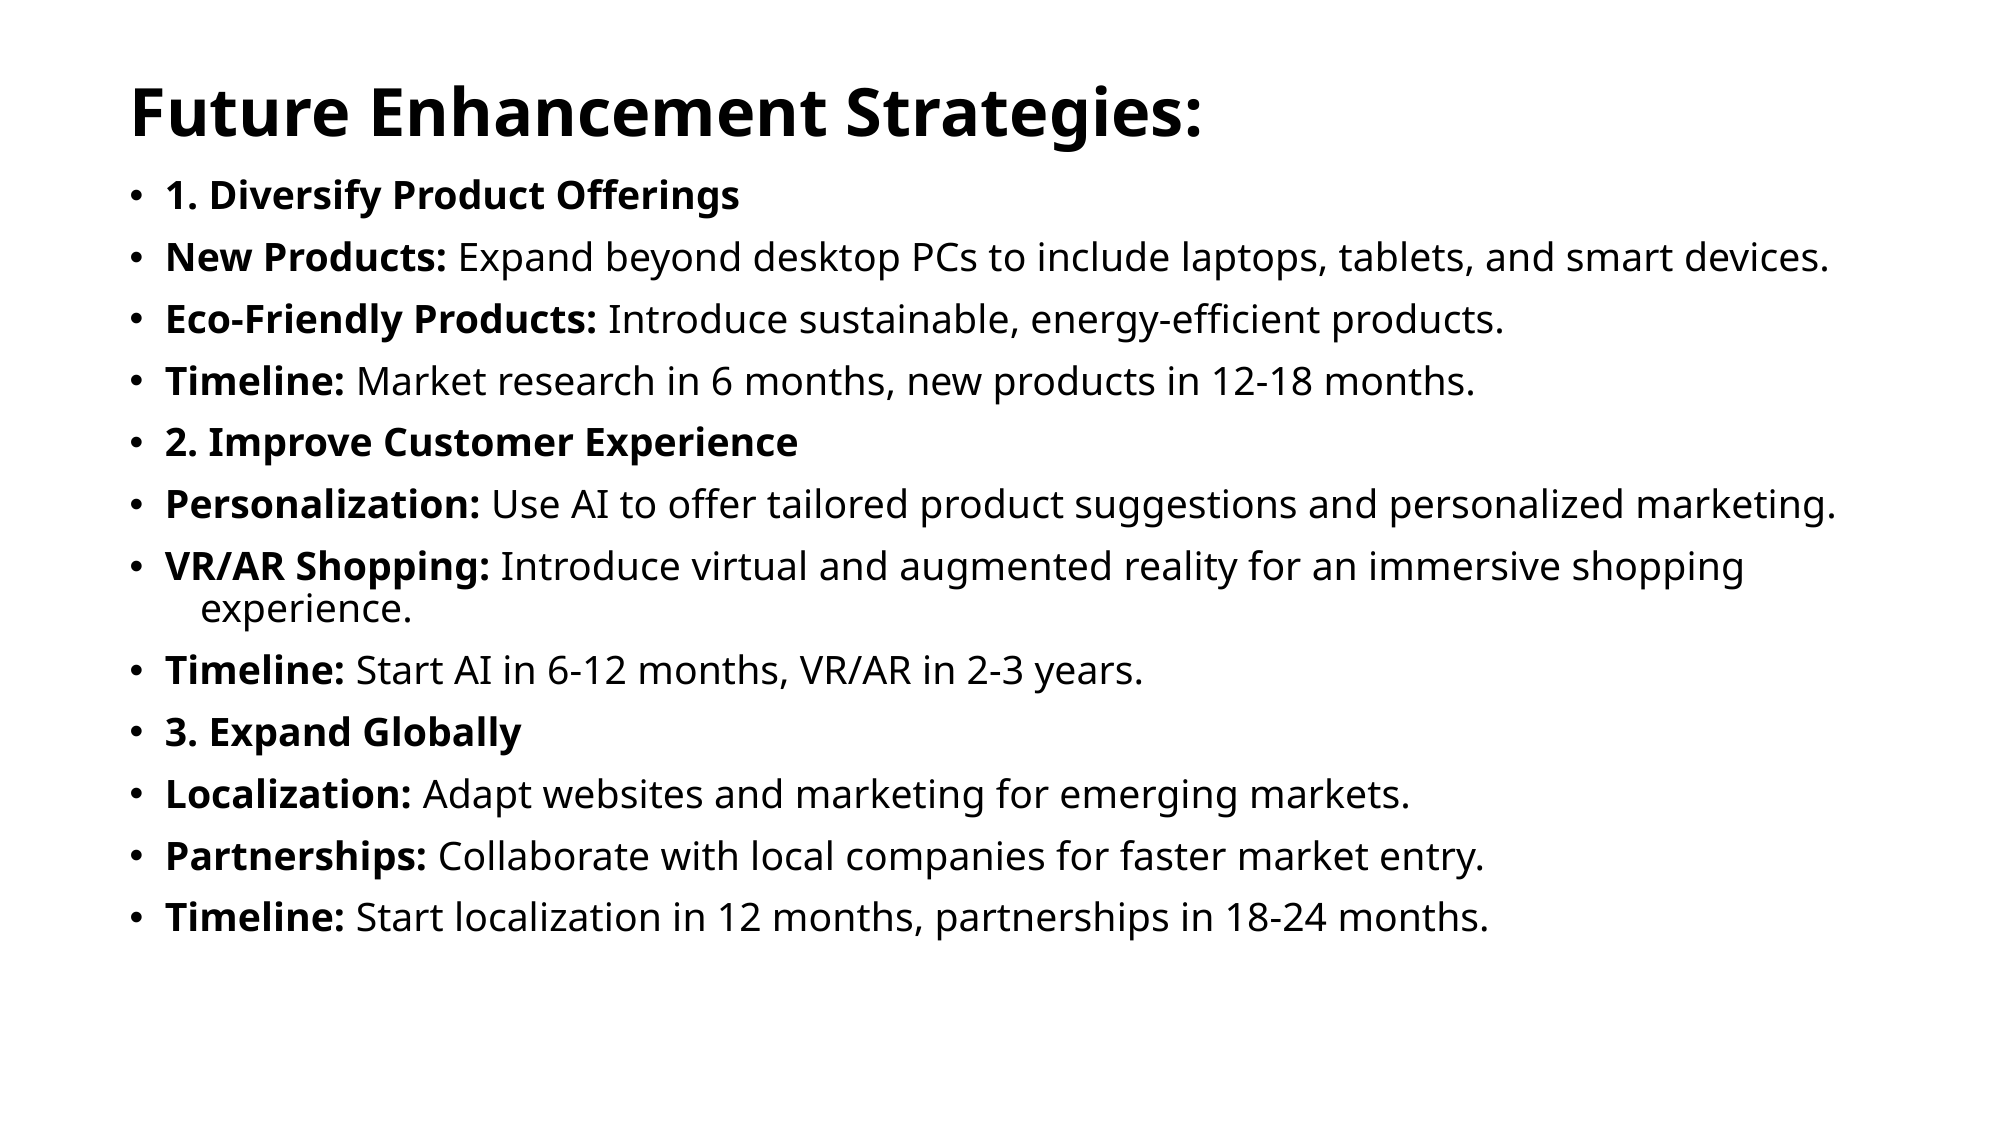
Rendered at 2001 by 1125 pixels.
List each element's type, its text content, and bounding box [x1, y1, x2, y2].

list 1. Diversify Product Offerings New Products: Expand beyond desktop PCs to include laptops, tablets, and smart devices. Eco-Friendly Products: Introduce sustainable, energy-efficient products. Timeline: Market research in 6 months, new products in 12-18 months. 2. Improve Customer Experience Personalization: Use AI to offer tailored product suggestions and personalized marketing. VR/AR Shopping: Introduce virtual and augmented reality for an immersive shopping experience. Timeline: Start AI in 6-12 months, VR/AR in 2-3 years. 3. Expand Globally Localization: Adapt websites and marketing for emerging markets. Partnerships: Collaborate with local companies for faster market entry. Timeline: Start localization in 12 months, partnerships in 18-24 months. [114, 168, 1863, 1014]
title Future Enhancement Strategies: [114, 59, 1863, 168]
